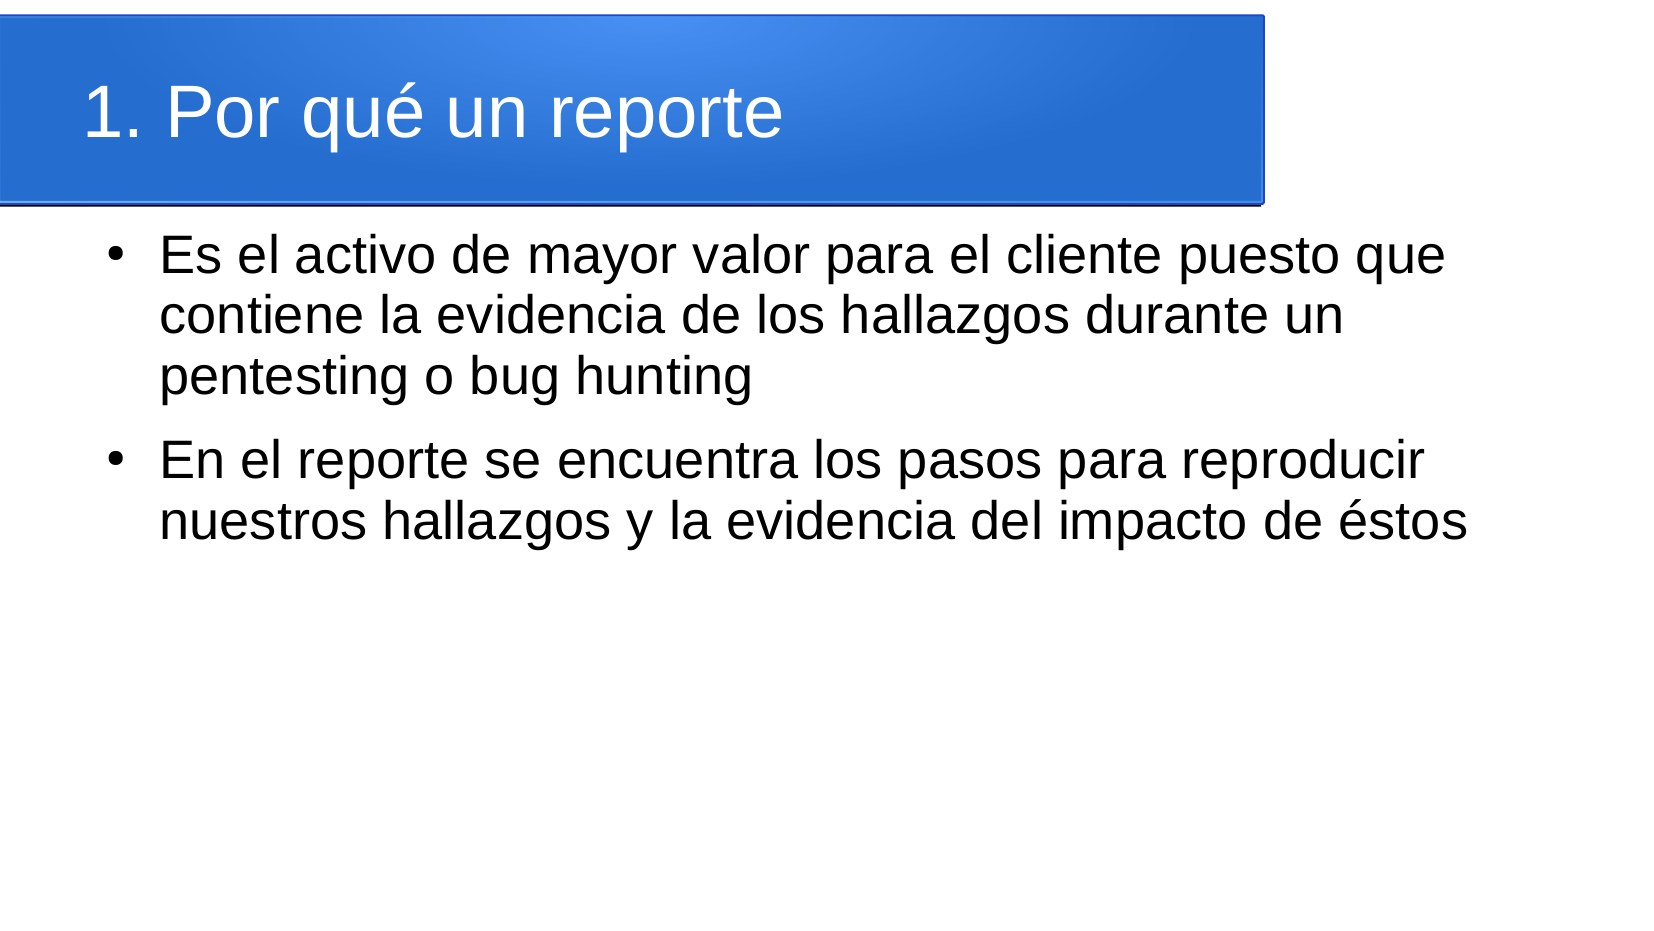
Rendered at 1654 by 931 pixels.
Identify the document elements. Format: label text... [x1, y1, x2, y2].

title 1. Por qué un reporte [82, 35, 1235, 189]
list Es el activo de mayor valor para el cliente puesto que contiene la evidencia de los hallazgos durante un pentesting o bug hunting En el reporte se encuentra los pasos para reproducir nuestros hallazgos y la evidencia del impacto de éstos [88, 224, 1577, 764]
